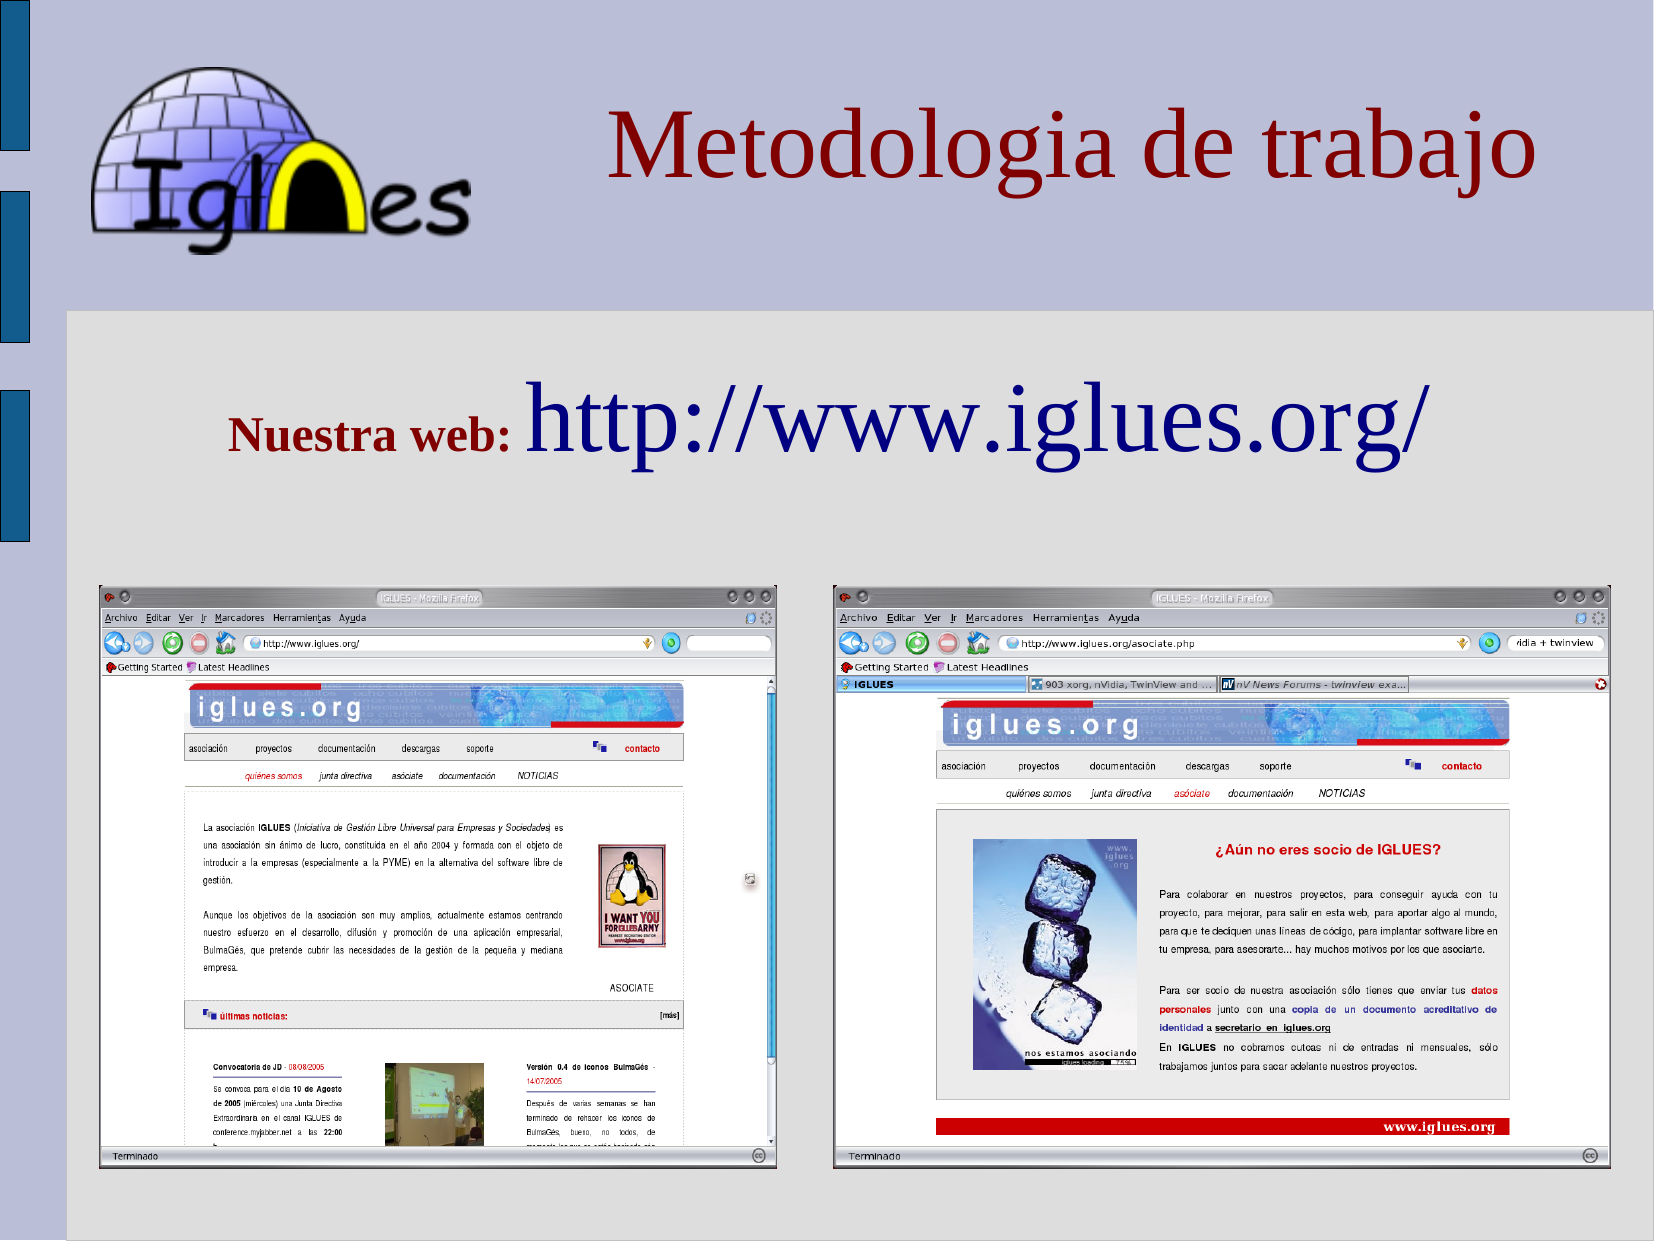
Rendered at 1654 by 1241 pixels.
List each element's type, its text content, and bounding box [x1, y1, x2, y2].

picture [91, 67, 471, 255]
picture [99, 585, 777, 1169]
text_box Nuestra web: http://www.iglues.org/ [154, 362, 1539, 545]
text_box Metodologia de trabajo [560, 88, 1586, 210]
picture [833, 585, 1611, 1169]
